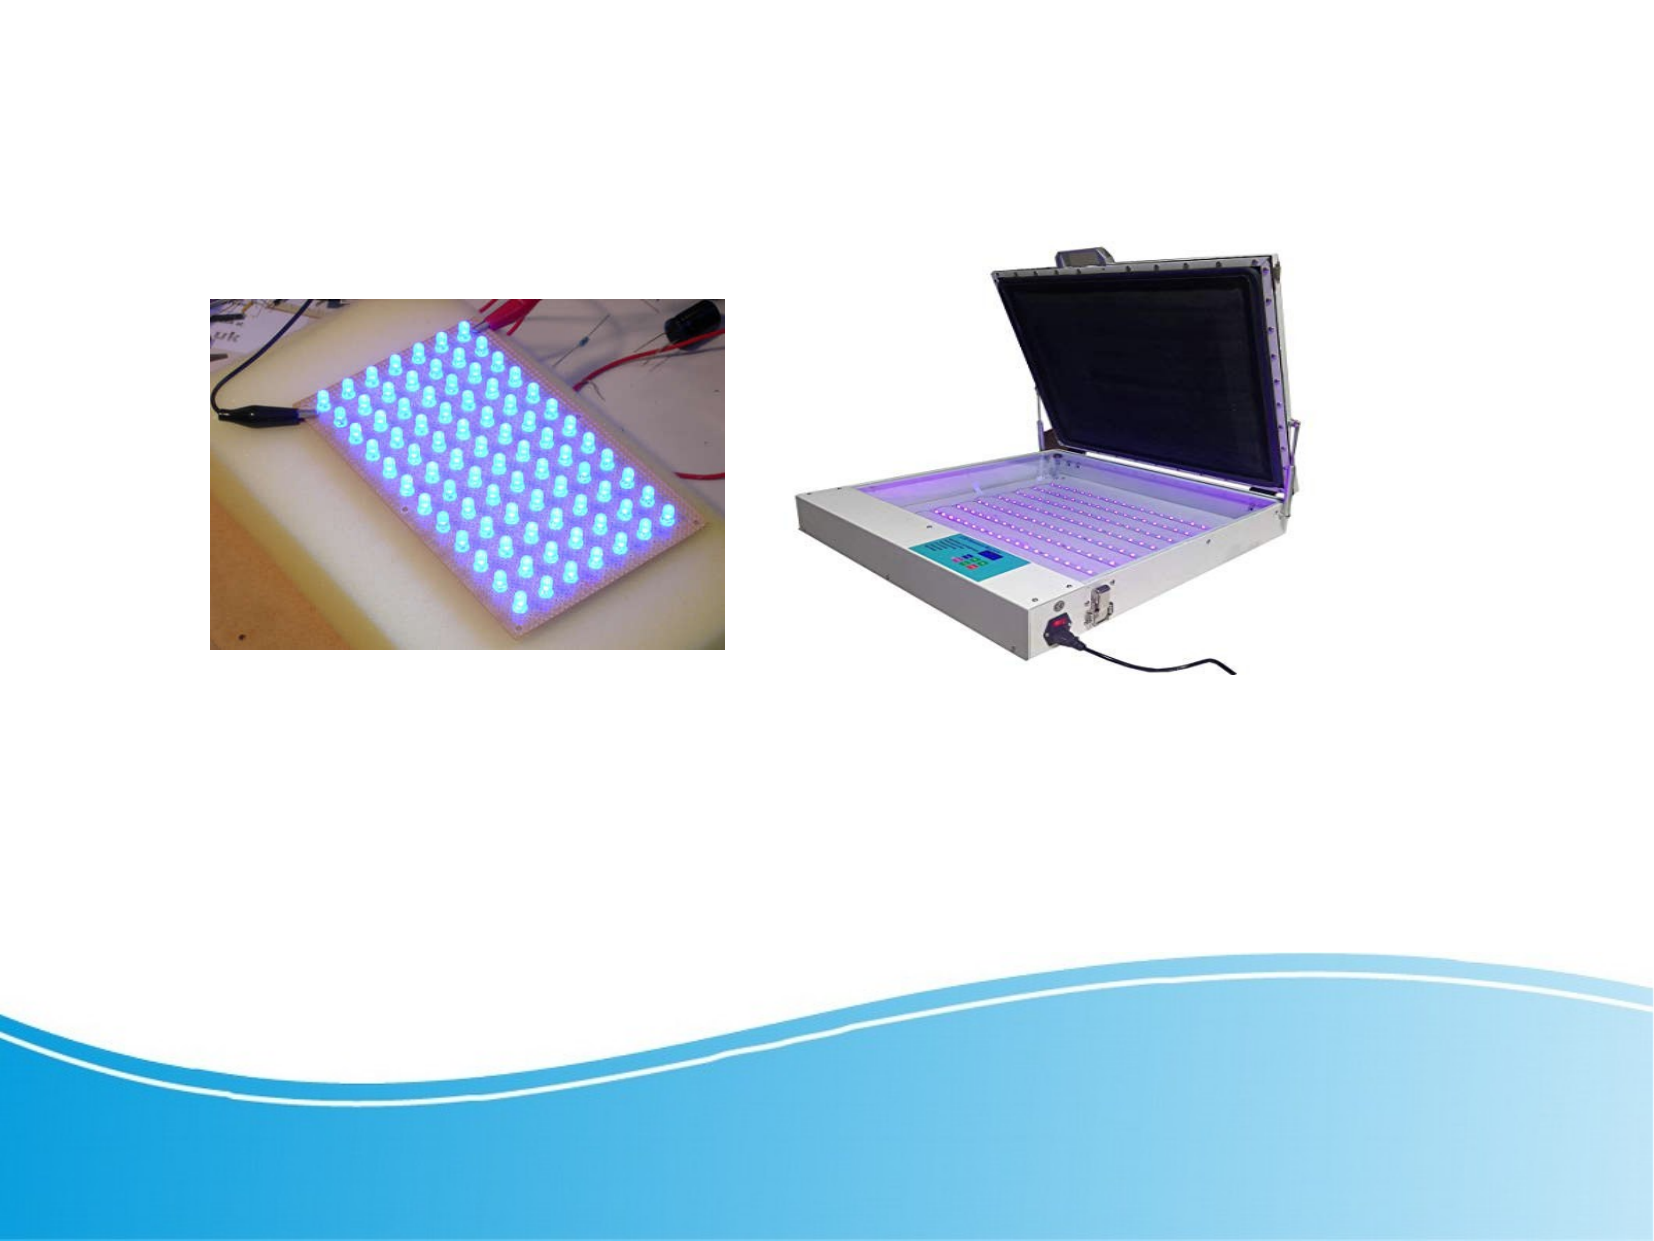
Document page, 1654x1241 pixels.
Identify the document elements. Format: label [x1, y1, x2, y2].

picture [210, 299, 725, 650]
picture [760, 224, 1351, 676]
picture [0, 952, 1654, 1241]
